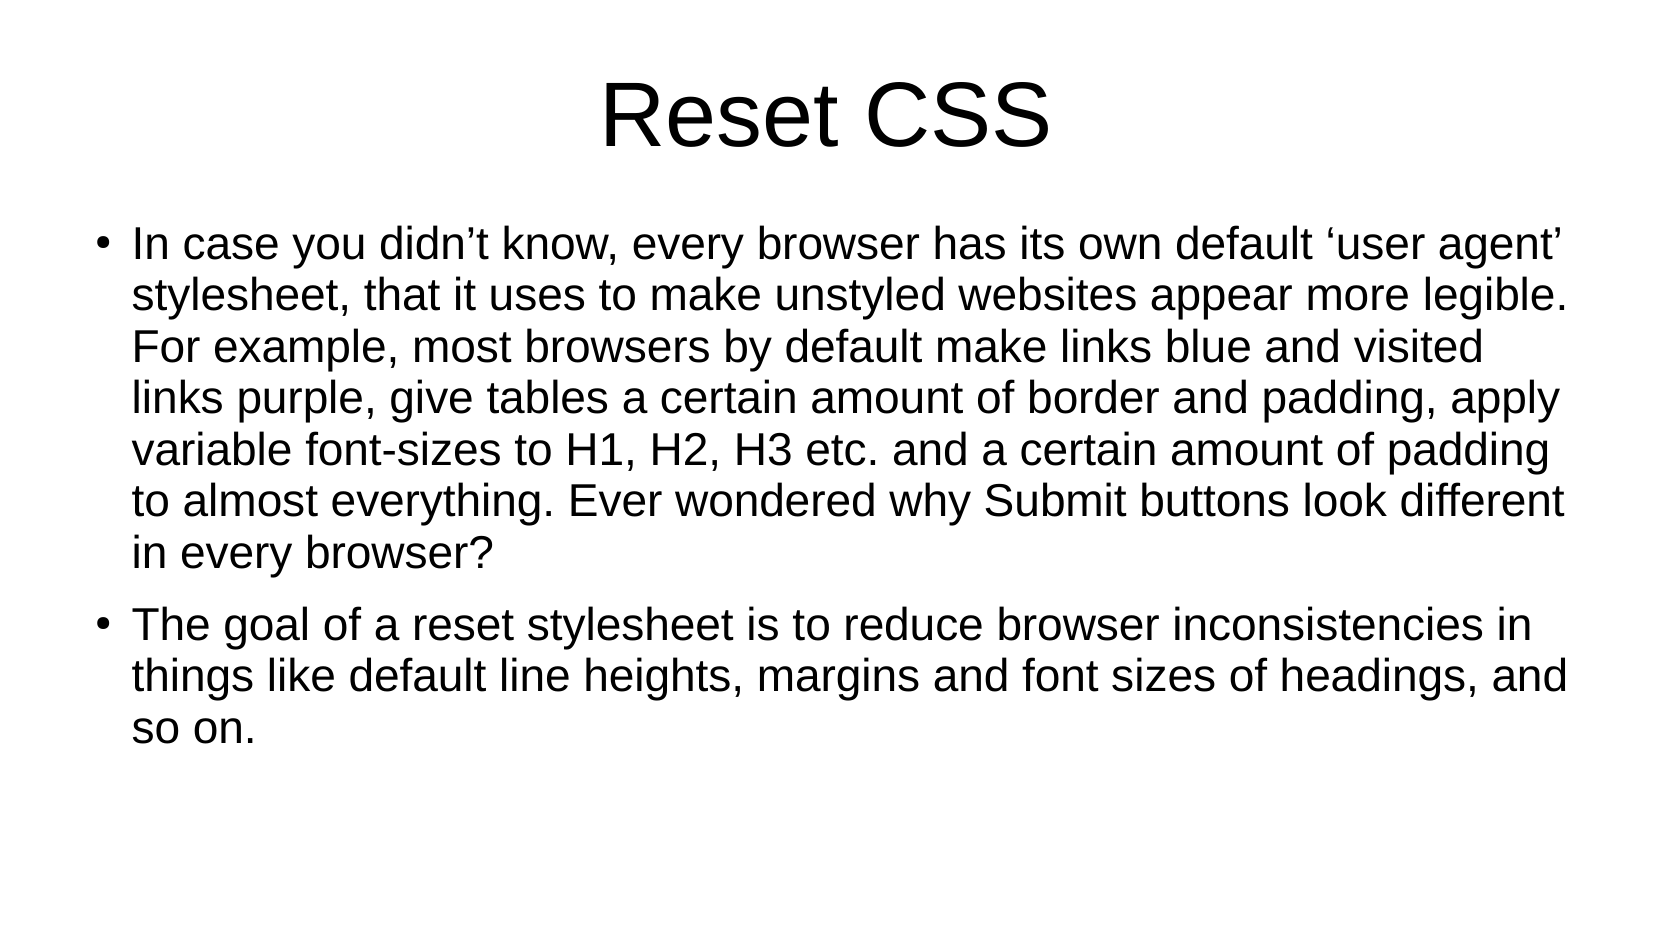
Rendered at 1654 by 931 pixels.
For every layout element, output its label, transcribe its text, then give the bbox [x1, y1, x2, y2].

list In case you didn’t know, every browser has its own default ‘user agent’ stylesheet, that it uses to make unstyled websites appear more legible. For example, most browsers by default make links blue and visited links purple, give tables a certain amount of border and padding, apply variable font-sizes to H1, H2, H3 etc. and a certain amount of padding to almost everything. Ever wondered why Submit buttons look different in every browser? The goal of a reset stylesheet is to reduce browser inconsistencies in things like default line heights, margins and font sizes of headings, and so on. [82, 217, 1571, 758]
title Reset CSS [82, 37, 1571, 193]
